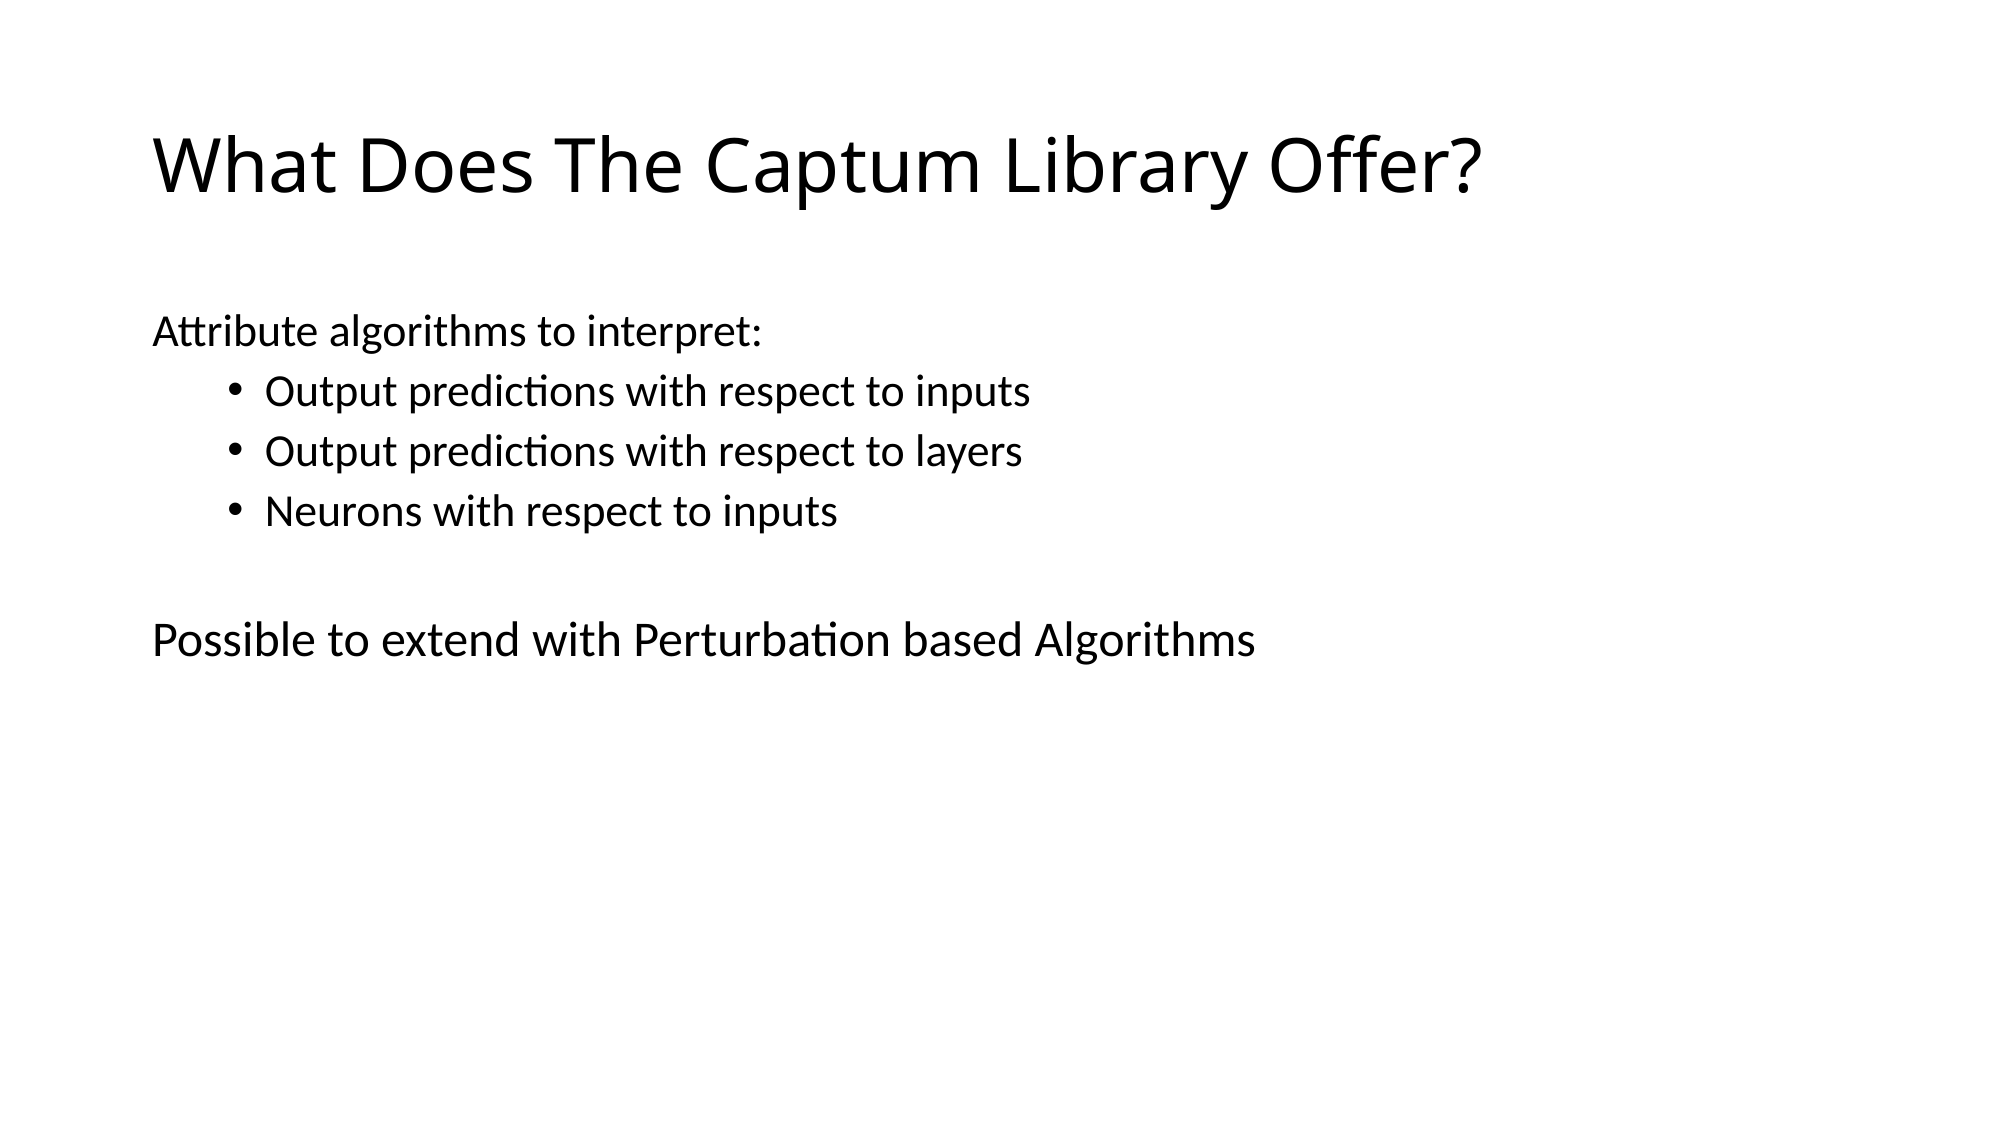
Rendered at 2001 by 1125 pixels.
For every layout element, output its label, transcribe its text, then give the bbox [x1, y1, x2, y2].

text_box Possible to extend with Perturbation based Algorithms [137, 599, 1498, 675]
title What Does The Captum Library Offer? [137, 59, 1863, 278]
list Attribute algorithms to interpret: Output predictions with respect to inputs Output predictions with respect to layers Neurons with respect to inputs [137, 299, 1863, 1014]
